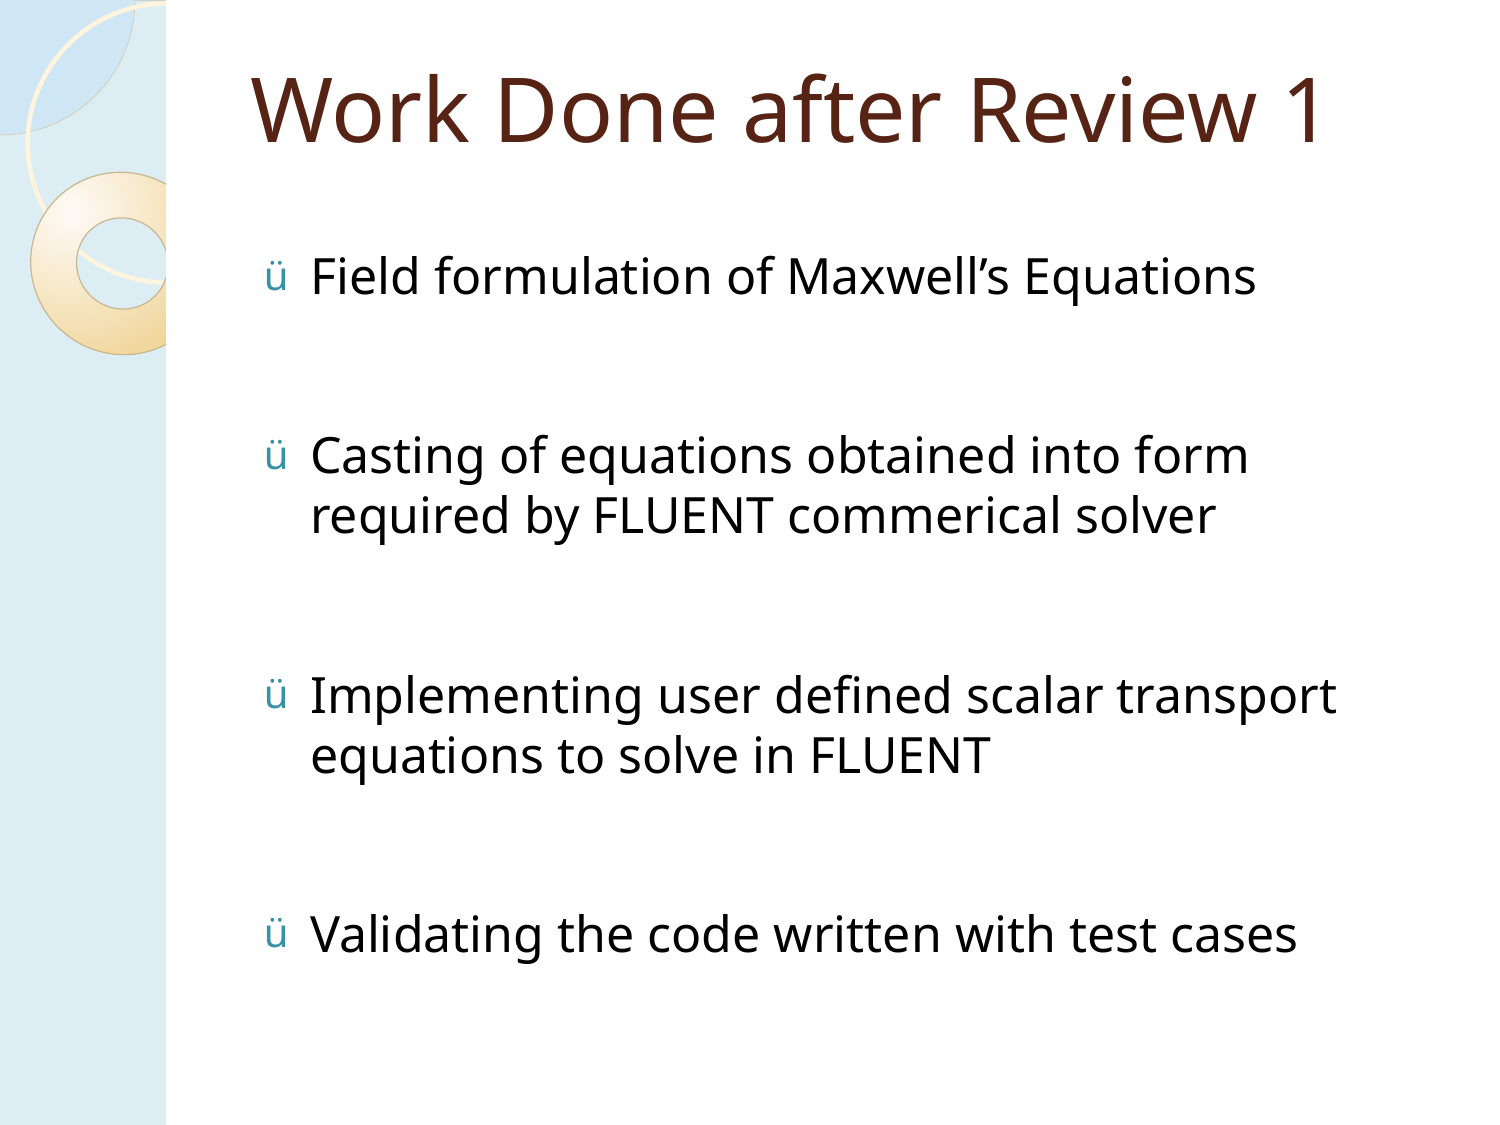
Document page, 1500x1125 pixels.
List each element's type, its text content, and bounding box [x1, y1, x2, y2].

title Work Done after Review 1 [235, 45, 1466, 233]
list Field formulation of Maxwell’s Equations Casting of equations obtained into form required by FLUENT commerical solver Implementing user defined scalar transport equations to solve in FLUENT Validating the code written with test cases [235, 237, 1466, 1025]
